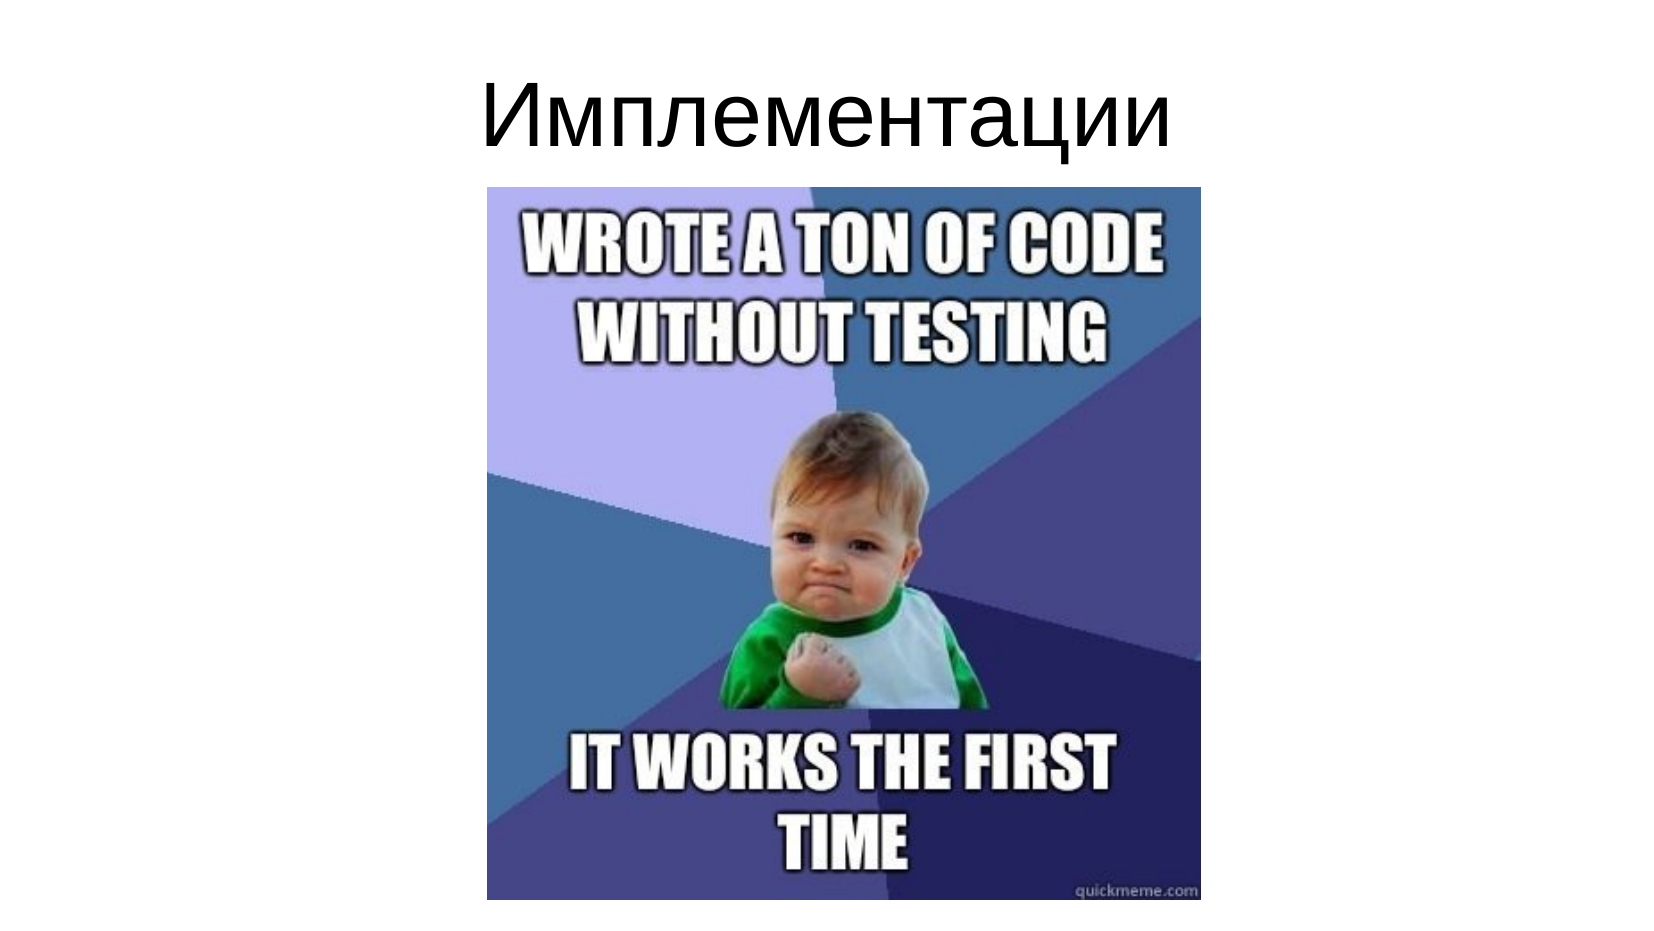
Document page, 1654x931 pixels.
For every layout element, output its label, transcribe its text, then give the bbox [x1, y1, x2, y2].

title Имплементации [82, 37, 1571, 193]
picture [487, 187, 1201, 901]
